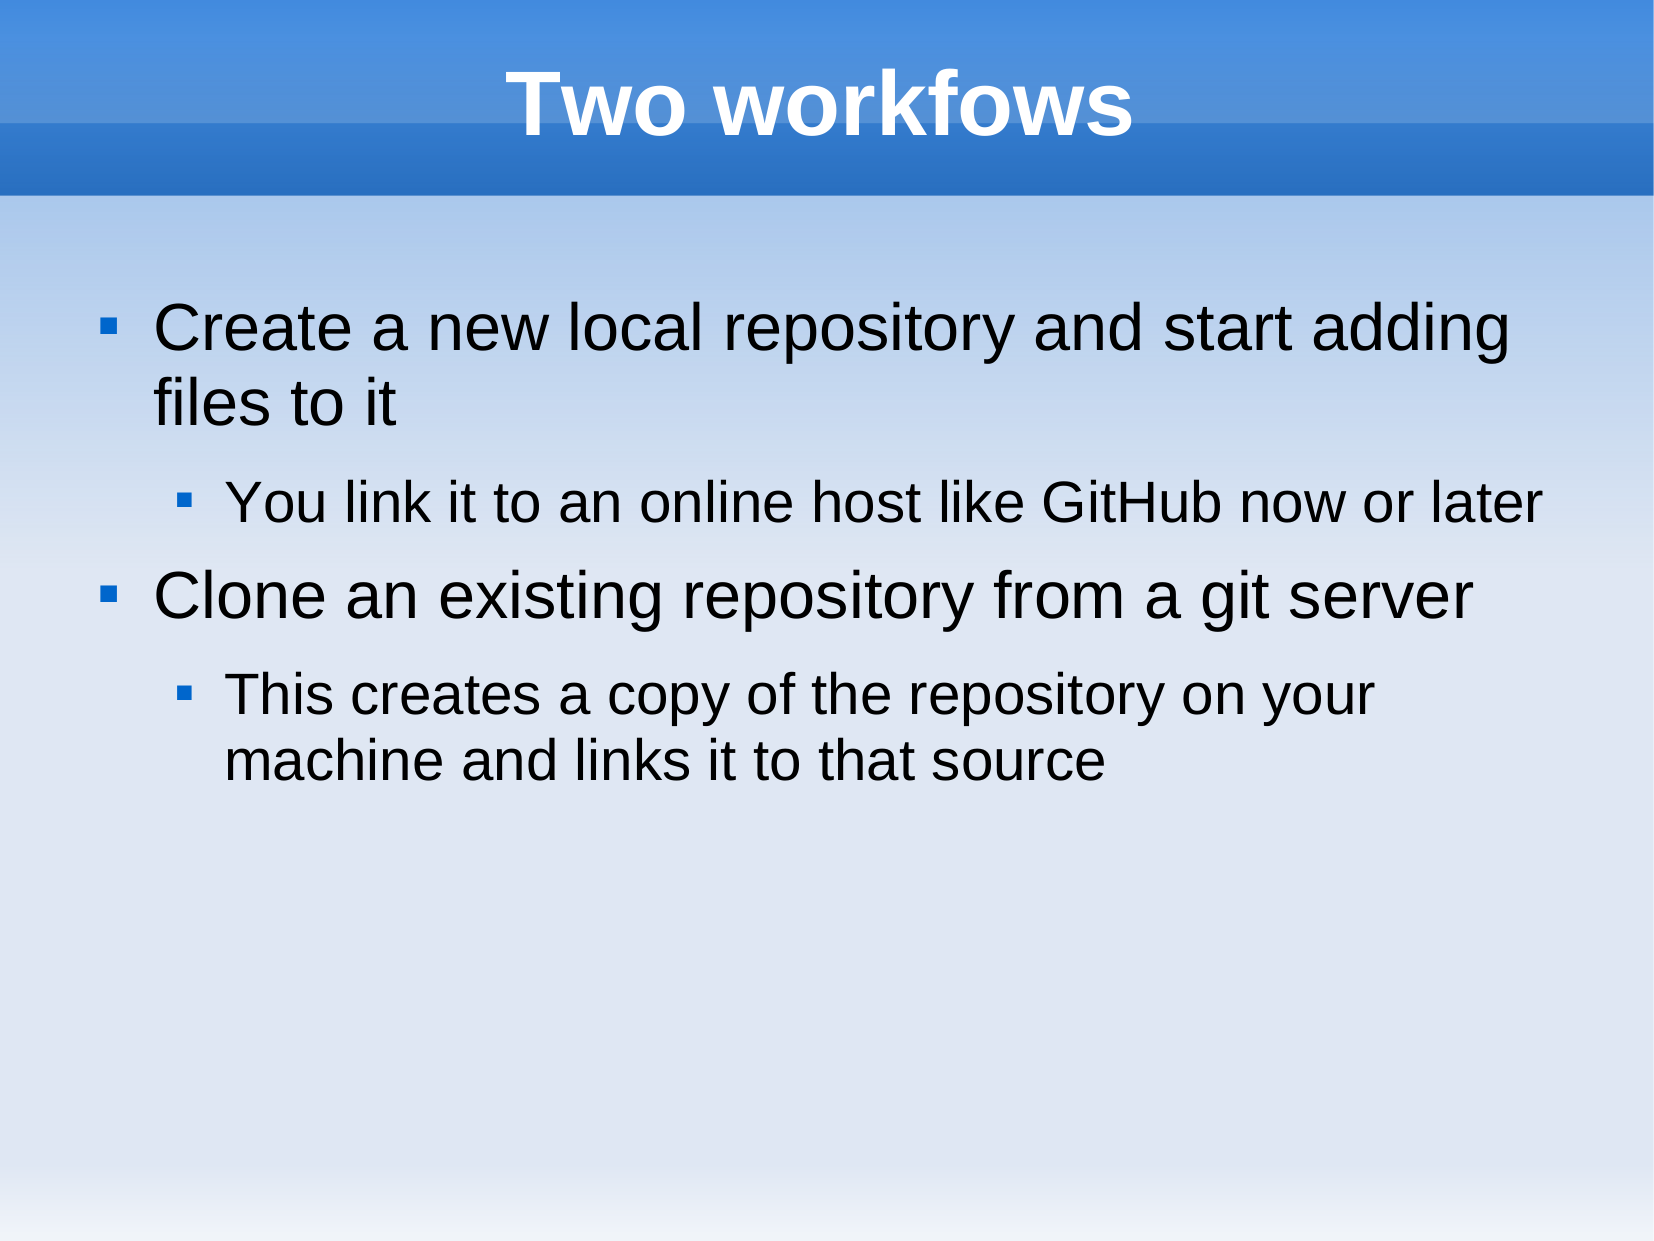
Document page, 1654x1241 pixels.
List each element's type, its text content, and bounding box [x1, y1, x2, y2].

list Create a new local repository and start adding files to it You link it to an online host like GitHub now or later Clone an existing repository from a git server This creates a copy of the repository on your machine and links it to that source [82, 290, 1571, 1109]
picture [0, 0, 1654, 1241]
title Two workfows [76, 0, 1565, 208]
